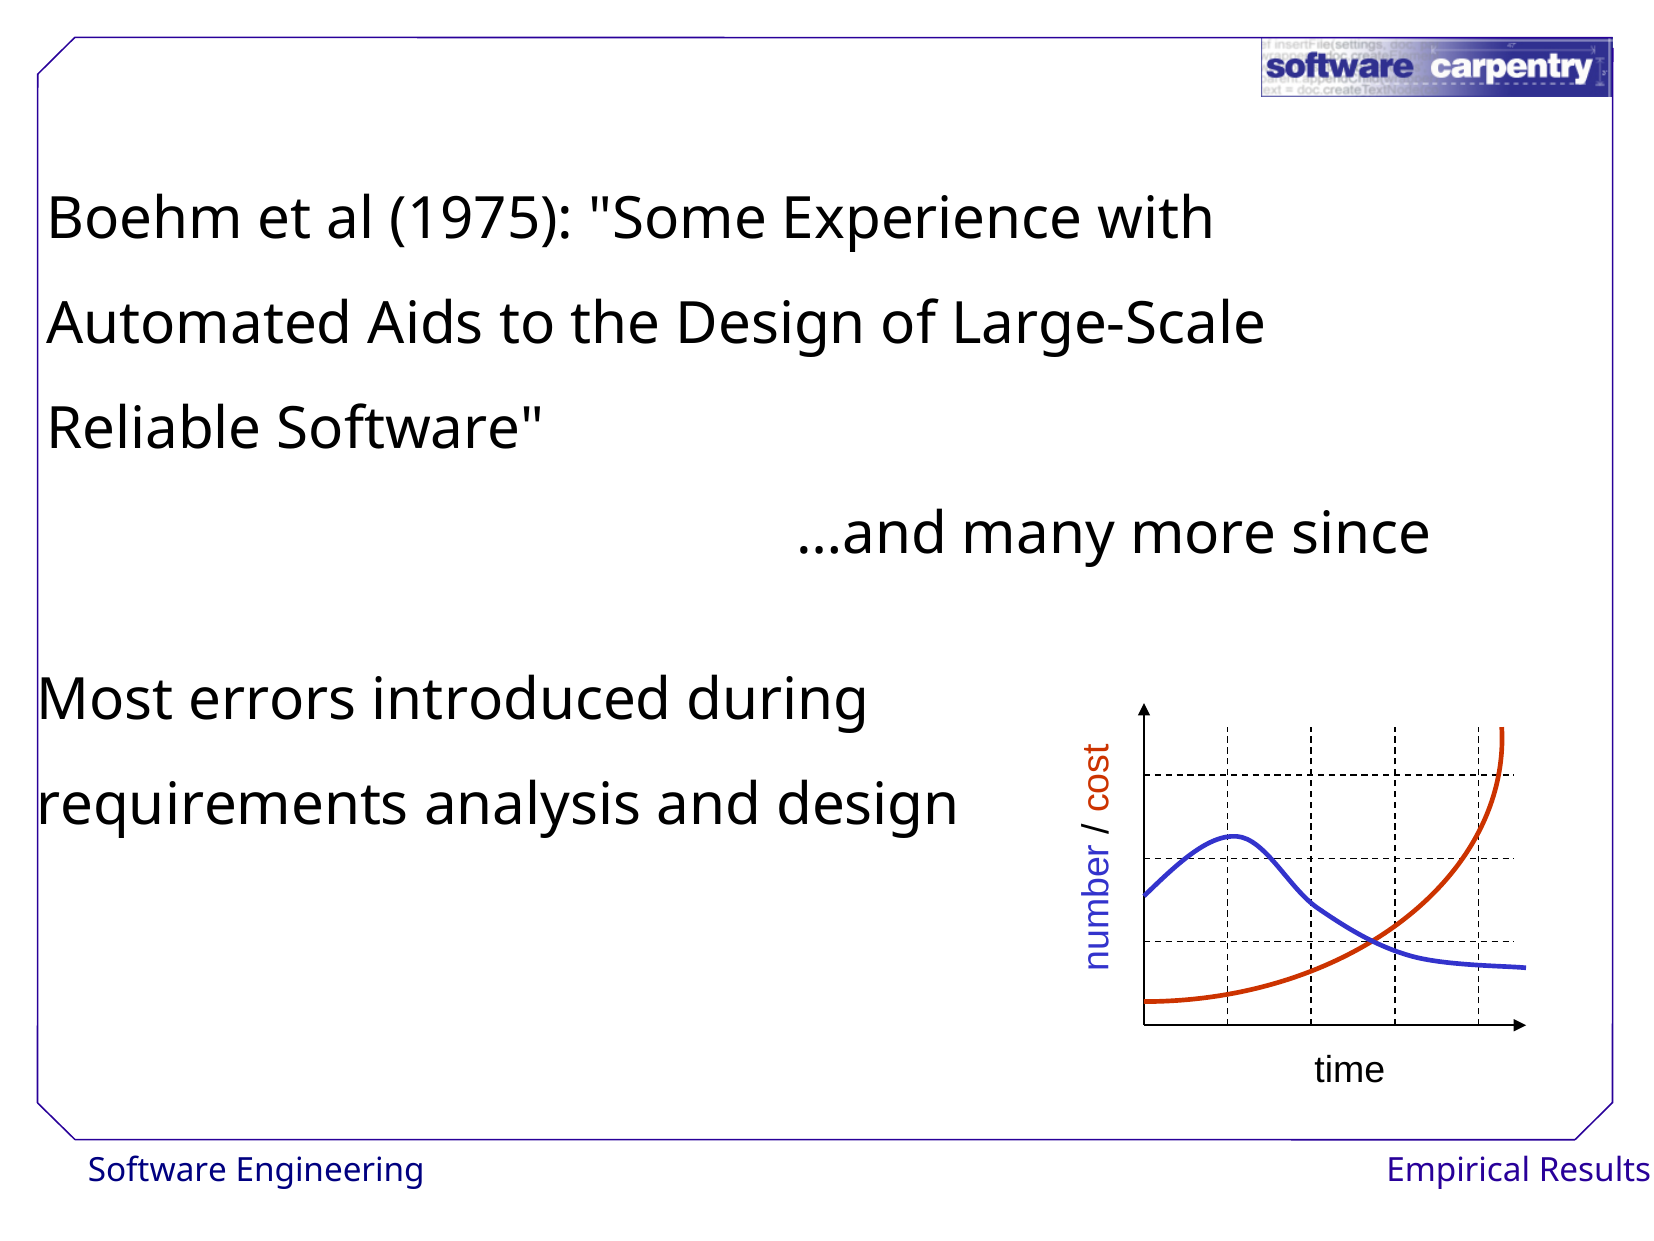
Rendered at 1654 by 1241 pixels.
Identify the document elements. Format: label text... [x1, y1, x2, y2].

text_box Boehm et al (1975): "Some Experience with Automated Aids to the Design of Large-Scale Reliable Software" …and many more since [31, 137, 1597, 574]
text_box time [1299, 1037, 1400, 1098]
text_box number / cost [1063, 845, 1124, 986]
picture [1261, 39, 1613, 97]
text_box Most errors introduced during requirements analysis and design [21, 618, 1125, 845]
